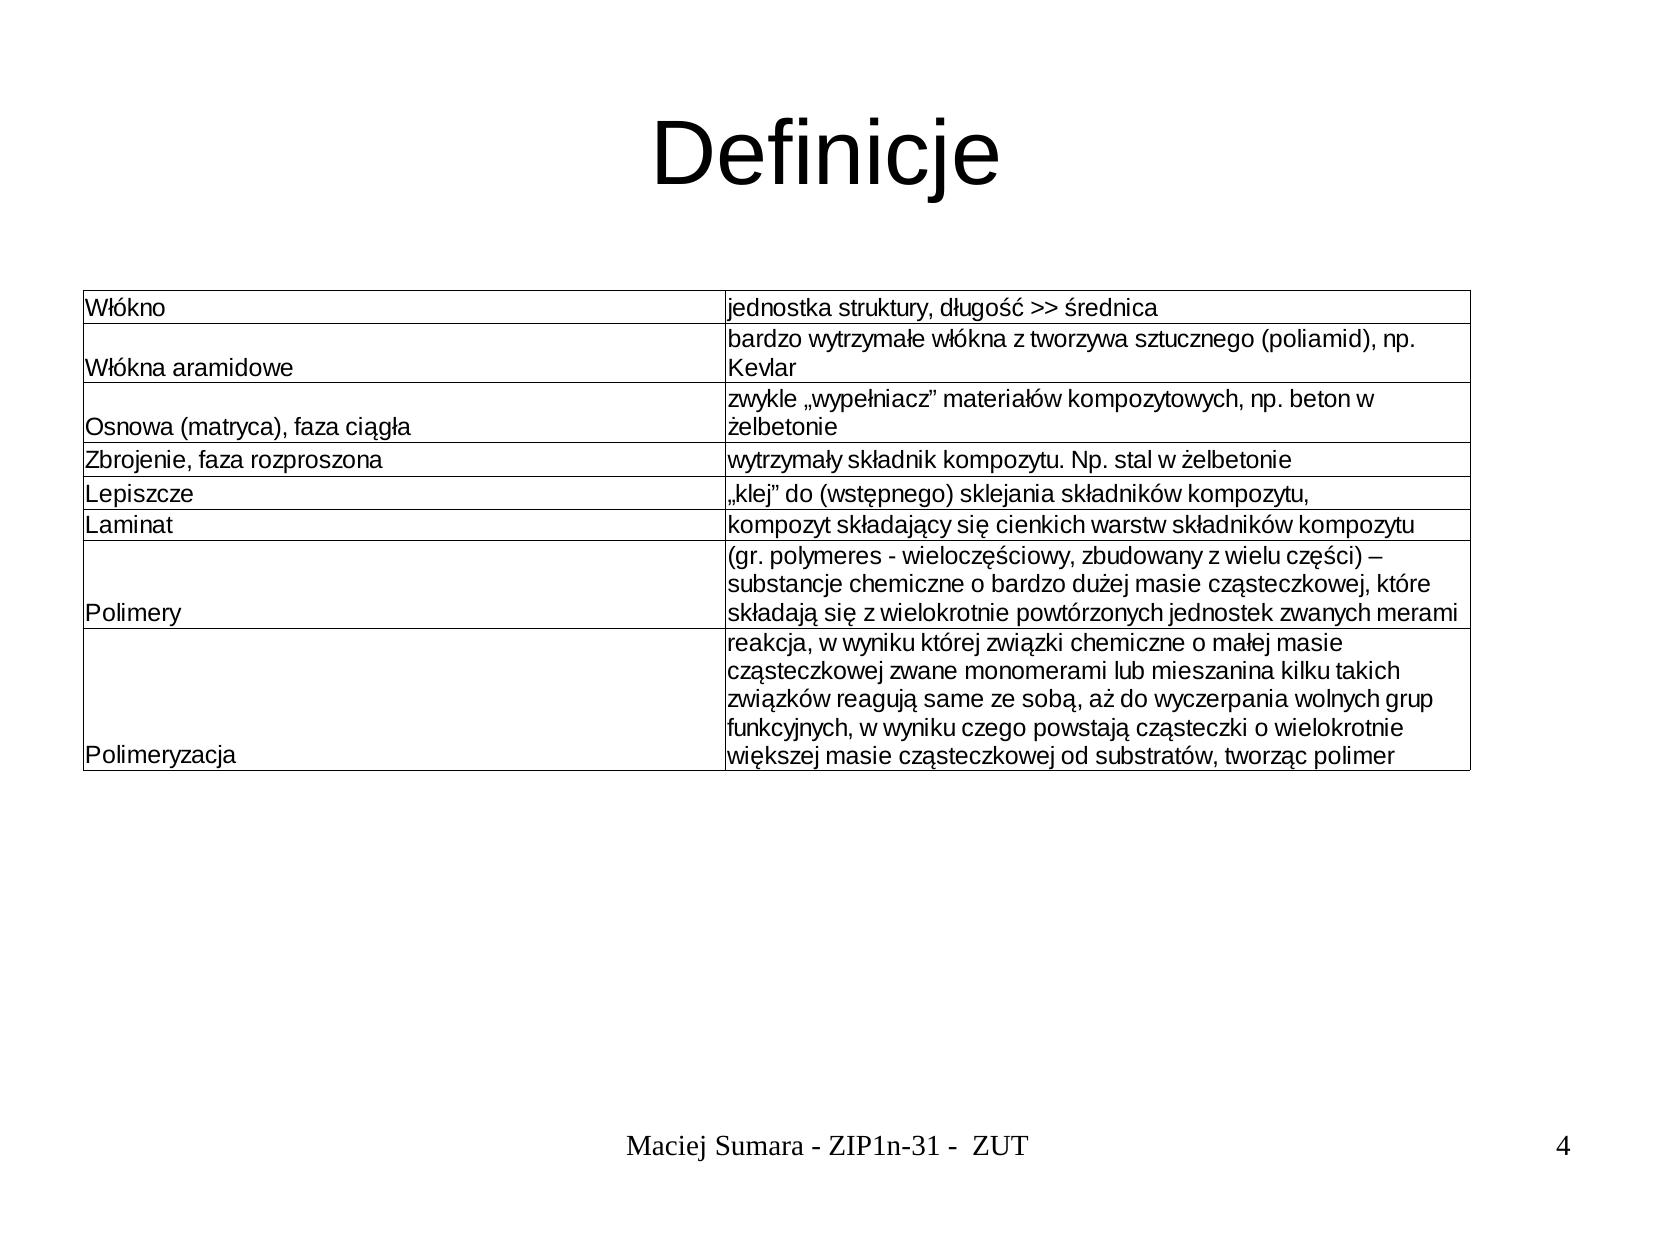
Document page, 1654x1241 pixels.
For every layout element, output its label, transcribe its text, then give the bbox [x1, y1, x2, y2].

title Definicje [82, 56, 1571, 250]
chart [82, 289, 1473, 1241]
